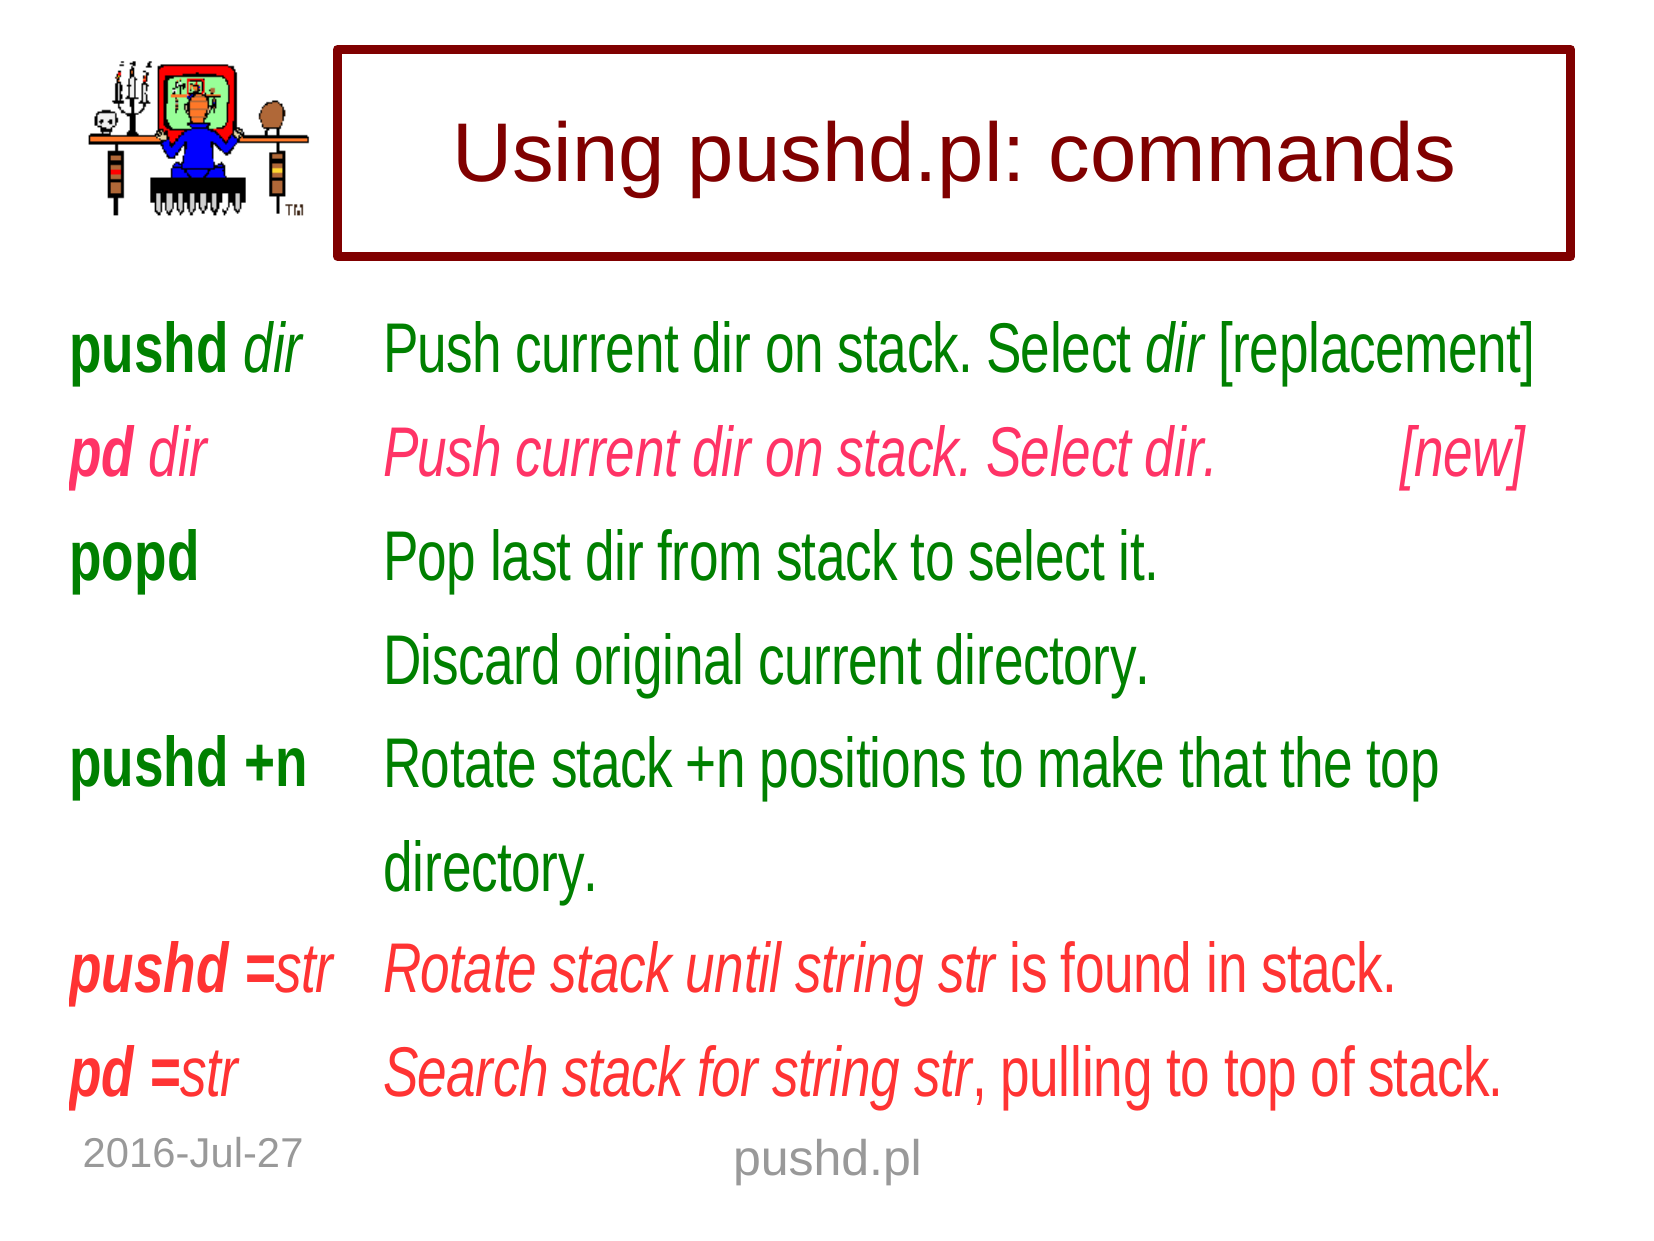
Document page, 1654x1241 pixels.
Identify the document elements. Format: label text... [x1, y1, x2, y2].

chart [69, 288, 1654, 1120]
picture [86, 60, 312, 225]
title Using pushd.pl: commands [337, 49, 1571, 257]
